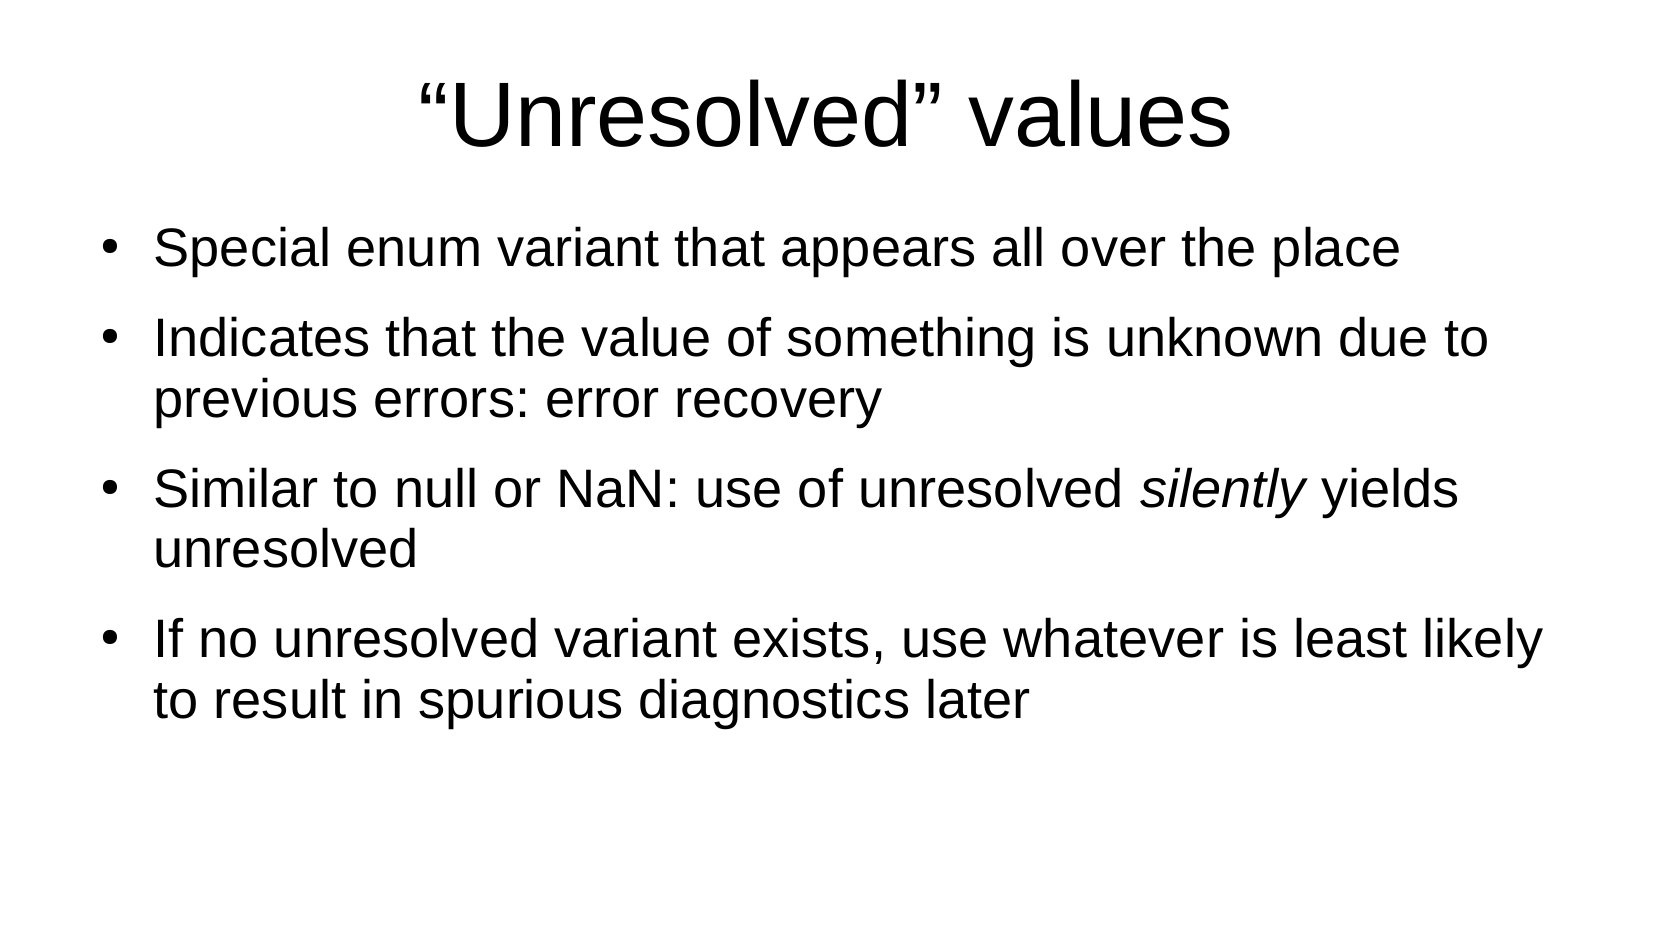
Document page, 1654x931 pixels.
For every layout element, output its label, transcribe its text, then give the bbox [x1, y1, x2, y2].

list Special enum variant that appears all over the place Indicates that the value of something is unknown due to previous errors: error recovery Similar to null or NaN: use of unresolved silently yields unresolved If no unresolved variant exists, use whatever is least likely to result in spurious diagnostics later [82, 217, 1571, 901]
title “Unresolved” values [82, 37, 1571, 193]
